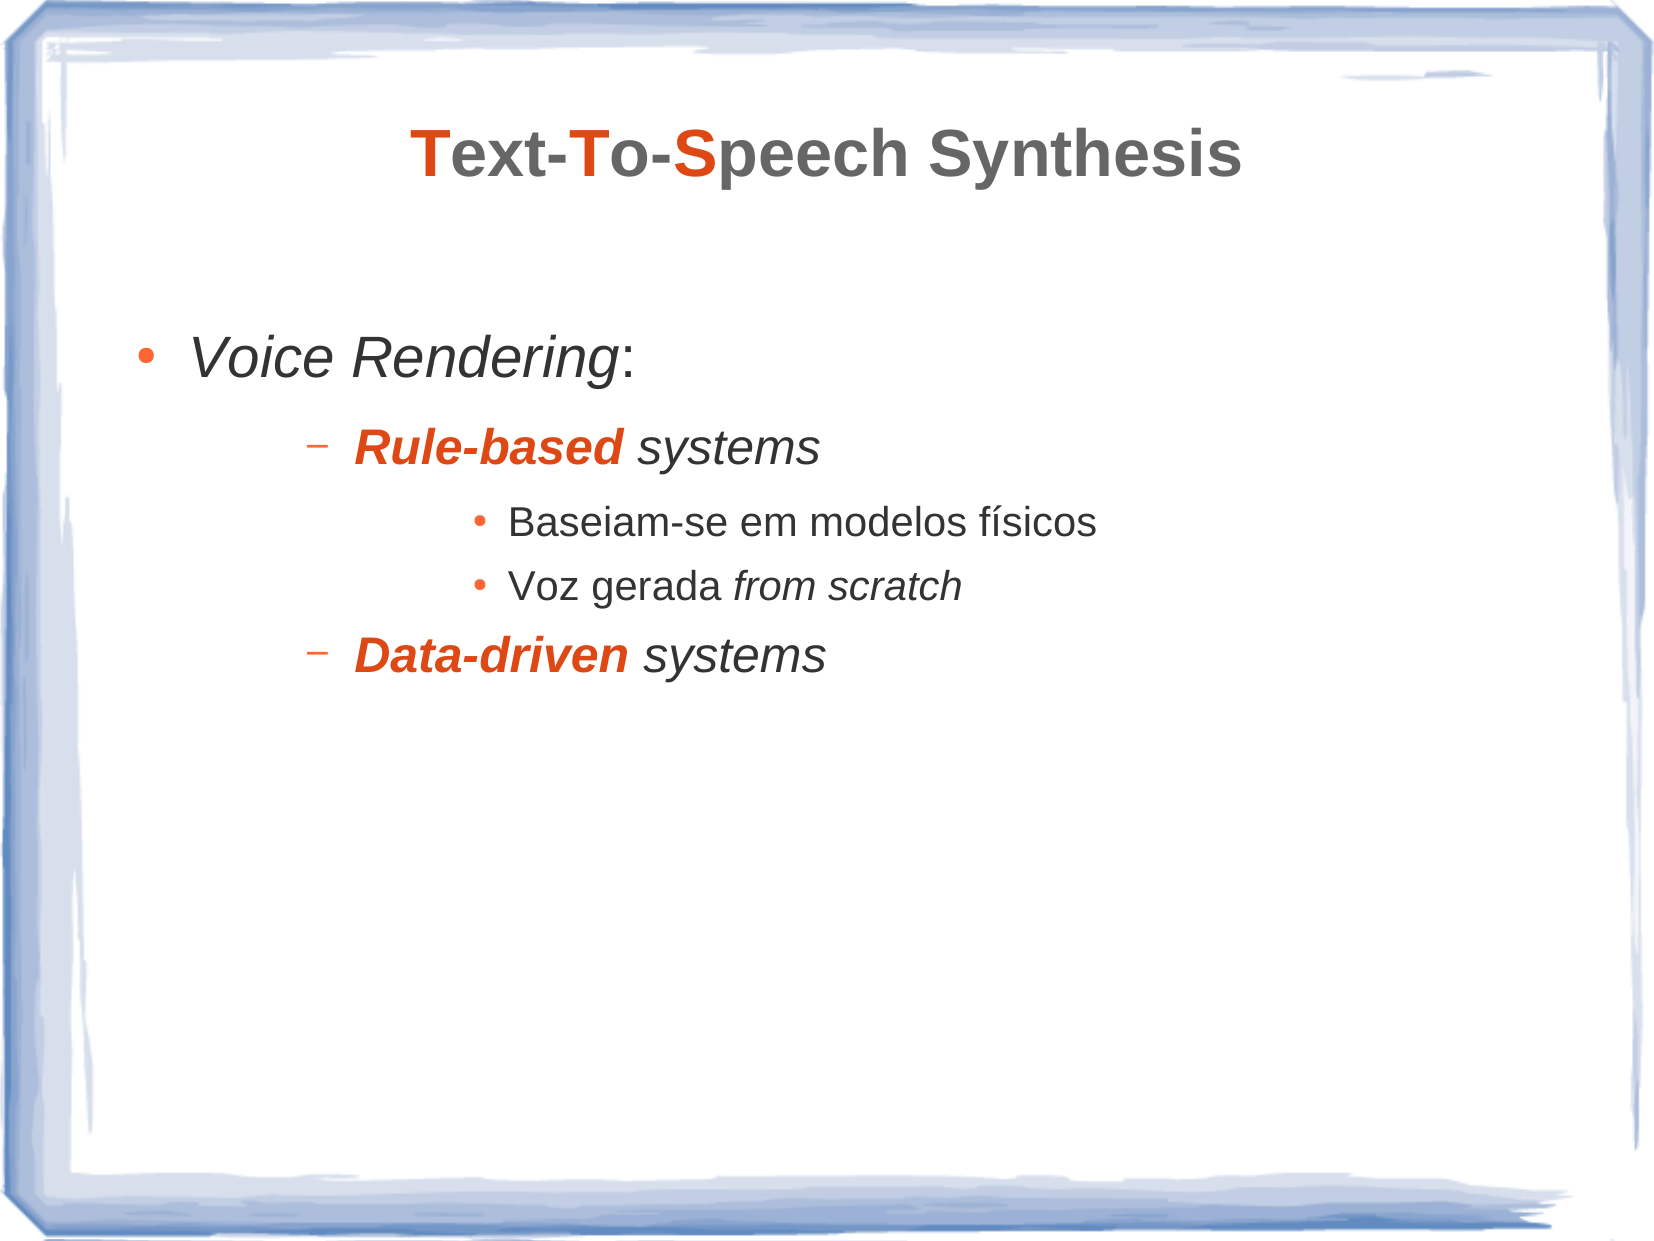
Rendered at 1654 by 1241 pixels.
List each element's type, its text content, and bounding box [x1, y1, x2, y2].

list Voice Rendering: Rule-based systems Baseiam-se em modelos físicos Voz gerada from scratch Data-driven systems [118, 324, 1571, 1045]
title Text-To-Speech Synthesis [82, 49, 1571, 257]
picture [0, 0, 1654, 1241]
